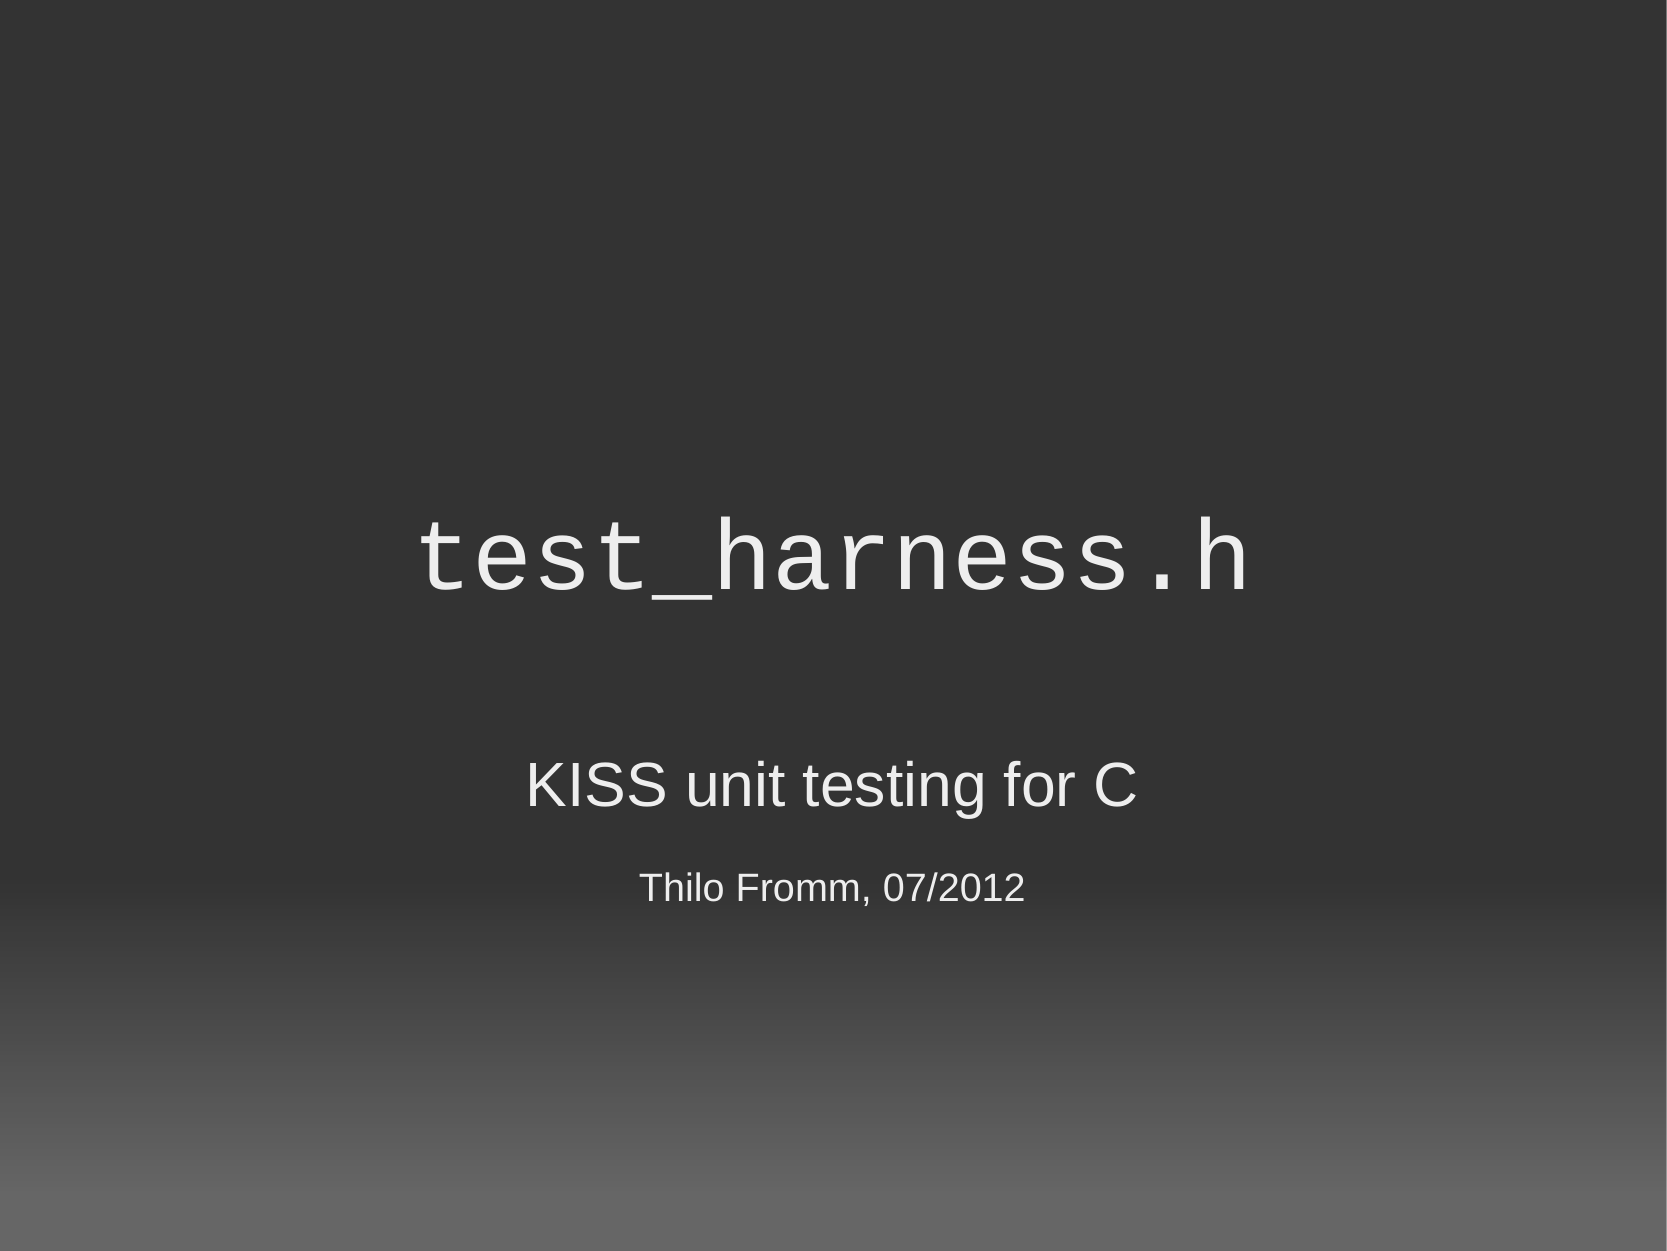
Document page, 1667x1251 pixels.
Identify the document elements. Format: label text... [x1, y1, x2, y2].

title test_harness.h [140, 498, 1525, 699]
subtitle KISS unit testing for C Thilo Fromm, 07/2012 [289, 749, 1376, 919]
picture [0, 0, 1667, 1251]
